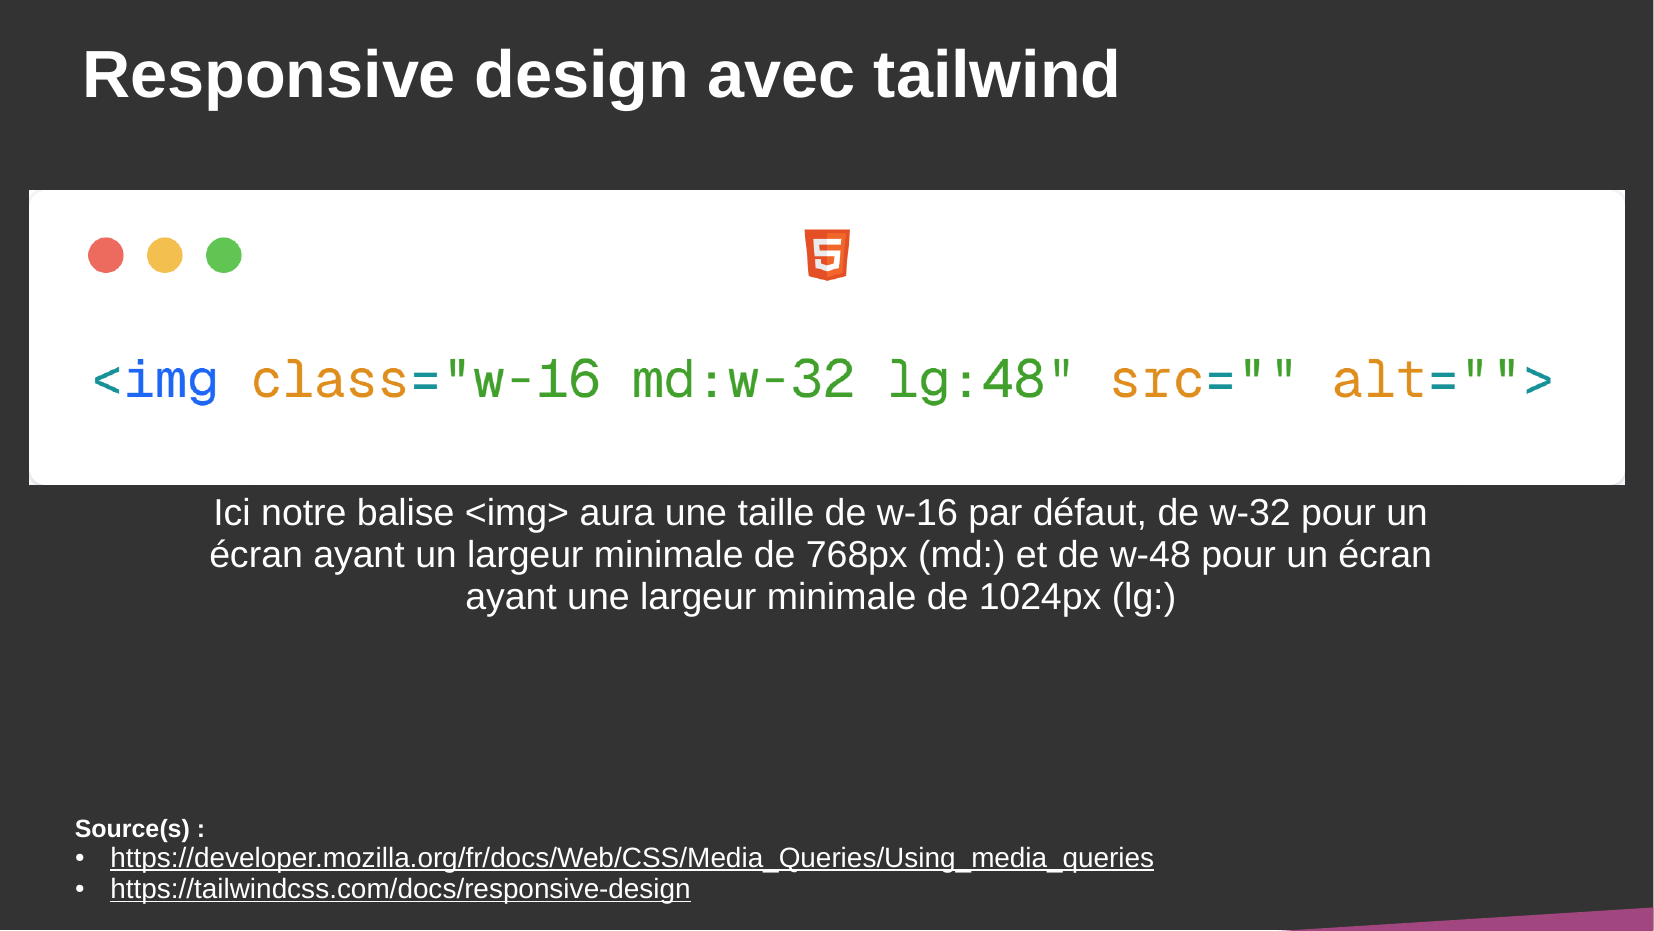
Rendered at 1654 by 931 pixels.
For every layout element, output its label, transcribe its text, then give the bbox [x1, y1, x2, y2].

picture [29, 190, 1625, 485]
title Responsive design avec tailwind [82, 37, 1571, 114]
text_box Ici notre balise <img> aura une taille de w-16 par défaut, de w-32 pour un écran ayant un largeur minimale de 768px (md:) et de w-48 pour un écran ayant une largeur minimale de 1024px (lg:) [153, 485, 1489, 626]
text_box [1278, 907, 1654, 931]
text_box Source(s) : https://developer.mozilla.org/fr/docs/Web/CSS/Media_Queries/Using_media_queries https://tailwindcss.com/docs/responsive-design [60, 807, 1583, 913]
